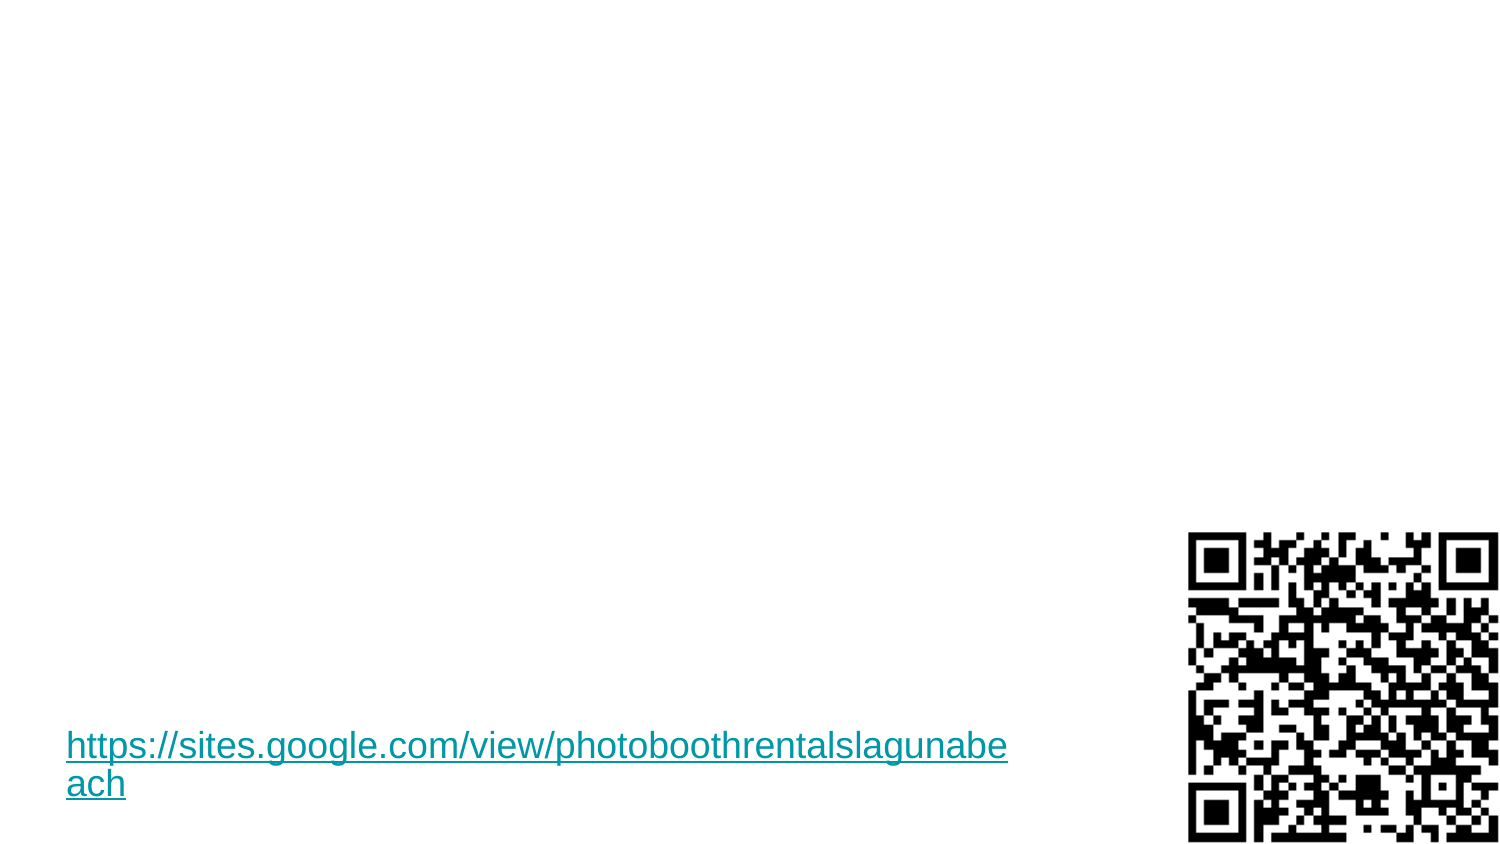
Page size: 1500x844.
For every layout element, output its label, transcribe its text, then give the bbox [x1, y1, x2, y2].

picture [1187, 531, 1500, 844]
list https://sites.google.com/view/photoboothrentalslagunabeach [51, 694, 1036, 794]
